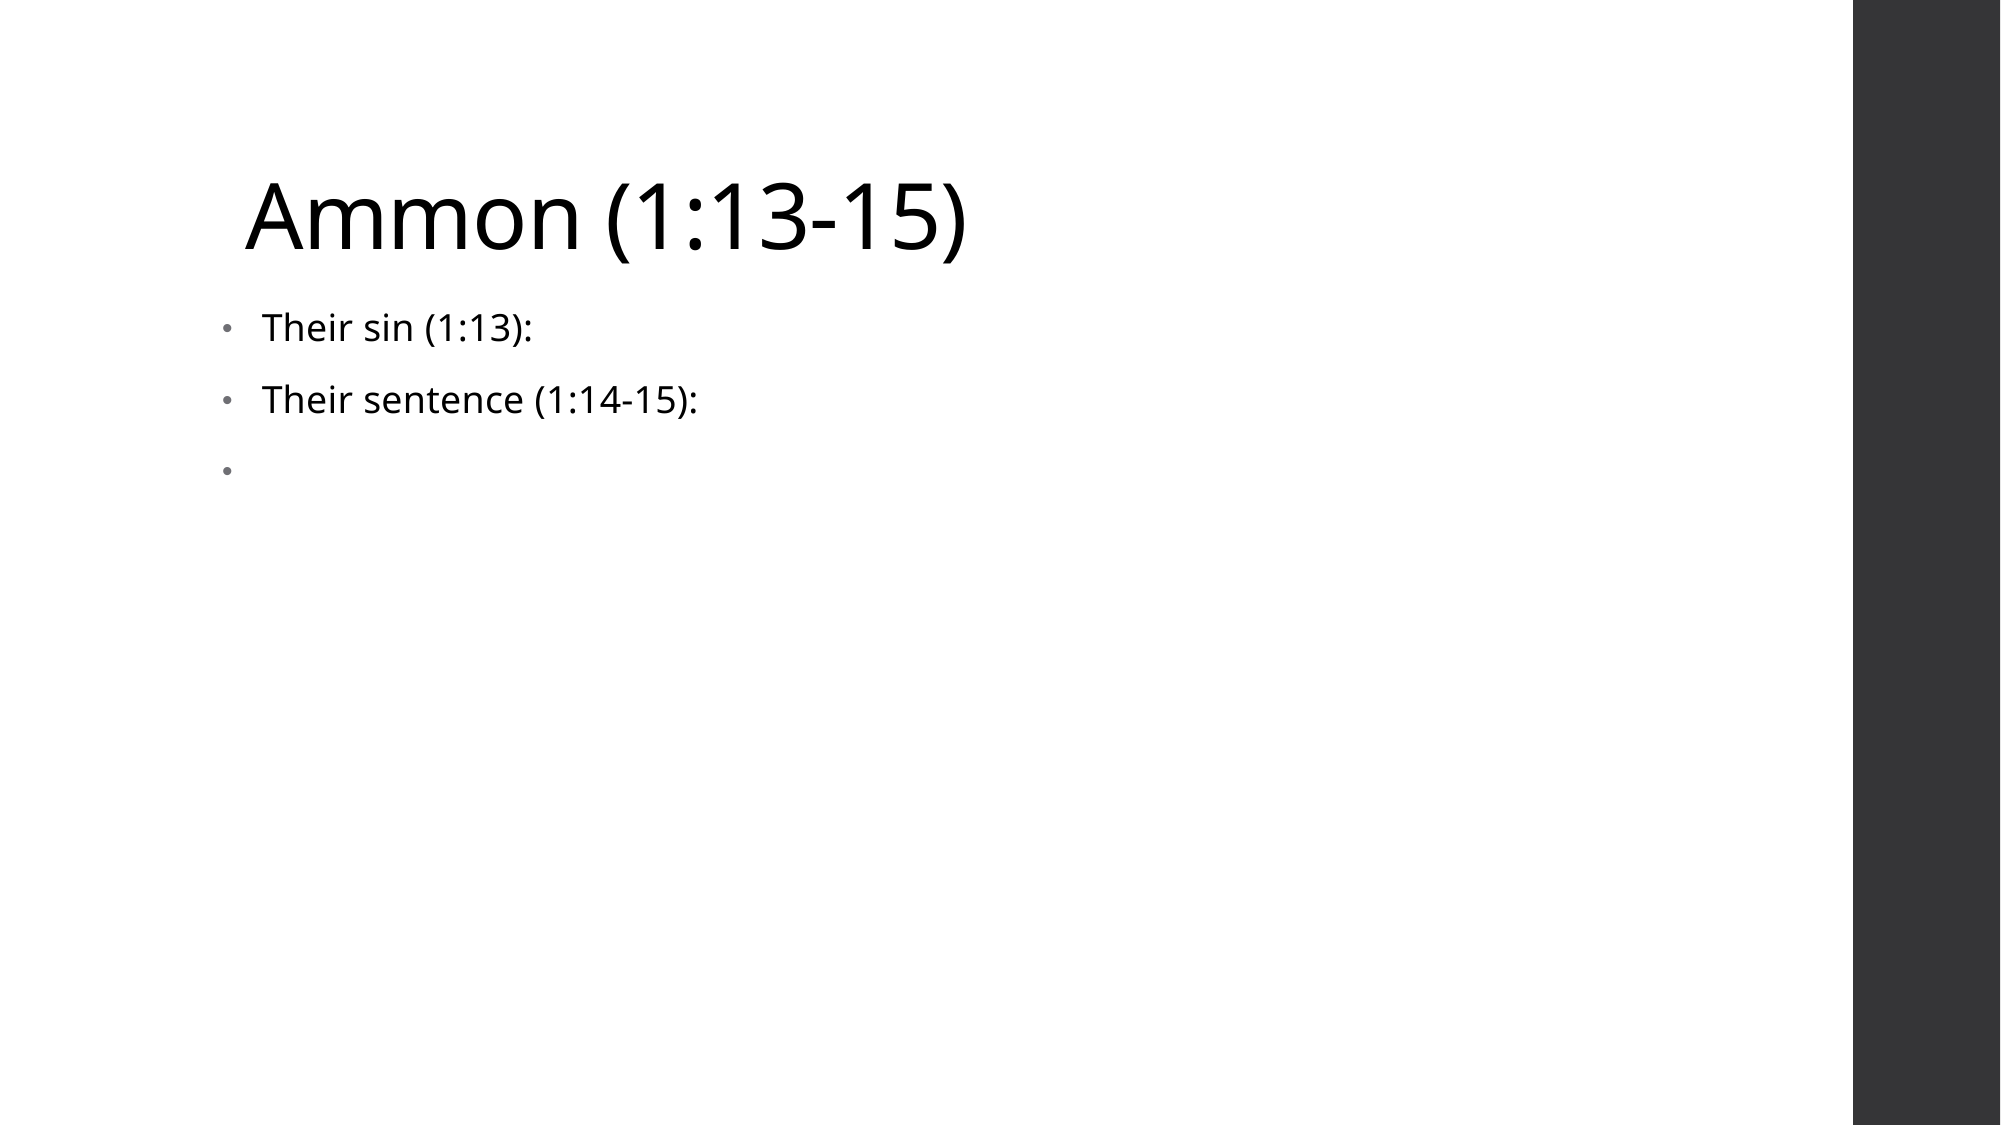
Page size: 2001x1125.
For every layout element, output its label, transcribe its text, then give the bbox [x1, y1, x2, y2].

title Ammon (1:13-15) [206, 60, 1797, 278]
list Their sin (1:13): Their sentence (1:14-15): [206, 299, 1617, 1014]
